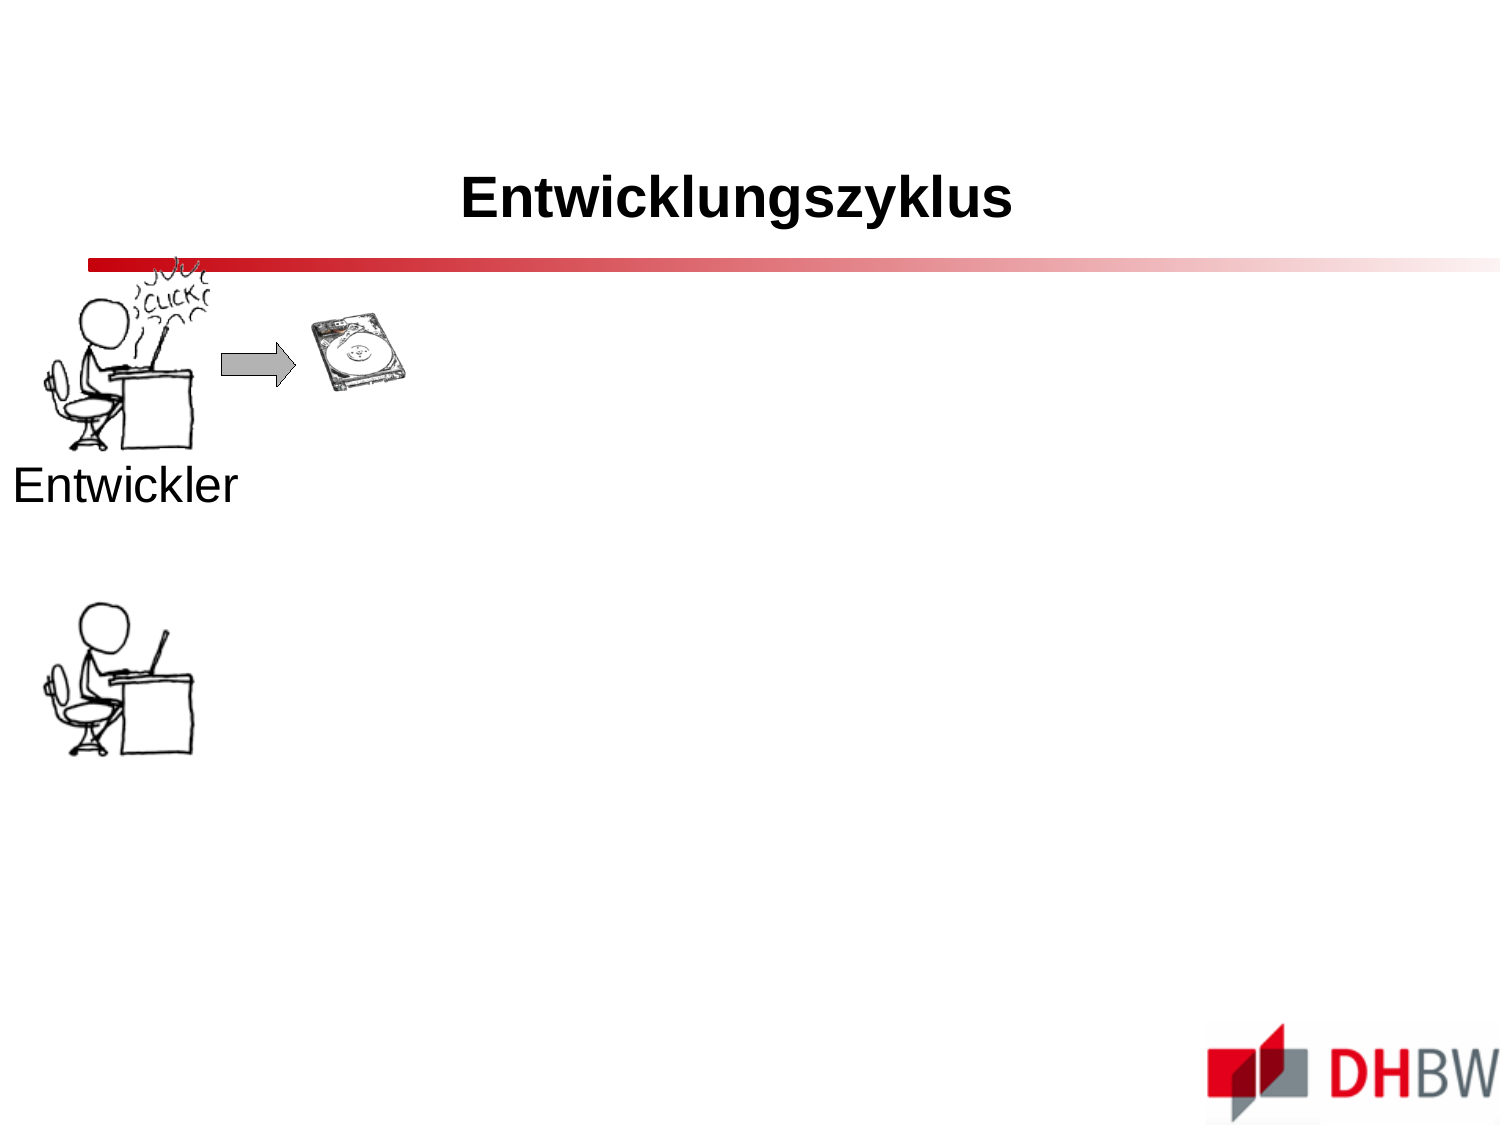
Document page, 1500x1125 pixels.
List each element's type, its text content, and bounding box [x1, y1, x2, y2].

picture [310, 312, 406, 392]
title Entwicklungszyklus [99, 99, 1375, 288]
picture [14, 236, 223, 459]
text_box Entwickler [0, 444, 255, 520]
picture [14, 540, 223, 763]
text_box [223, 342, 296, 387]
picture [1206, 1021, 1500, 1125]
